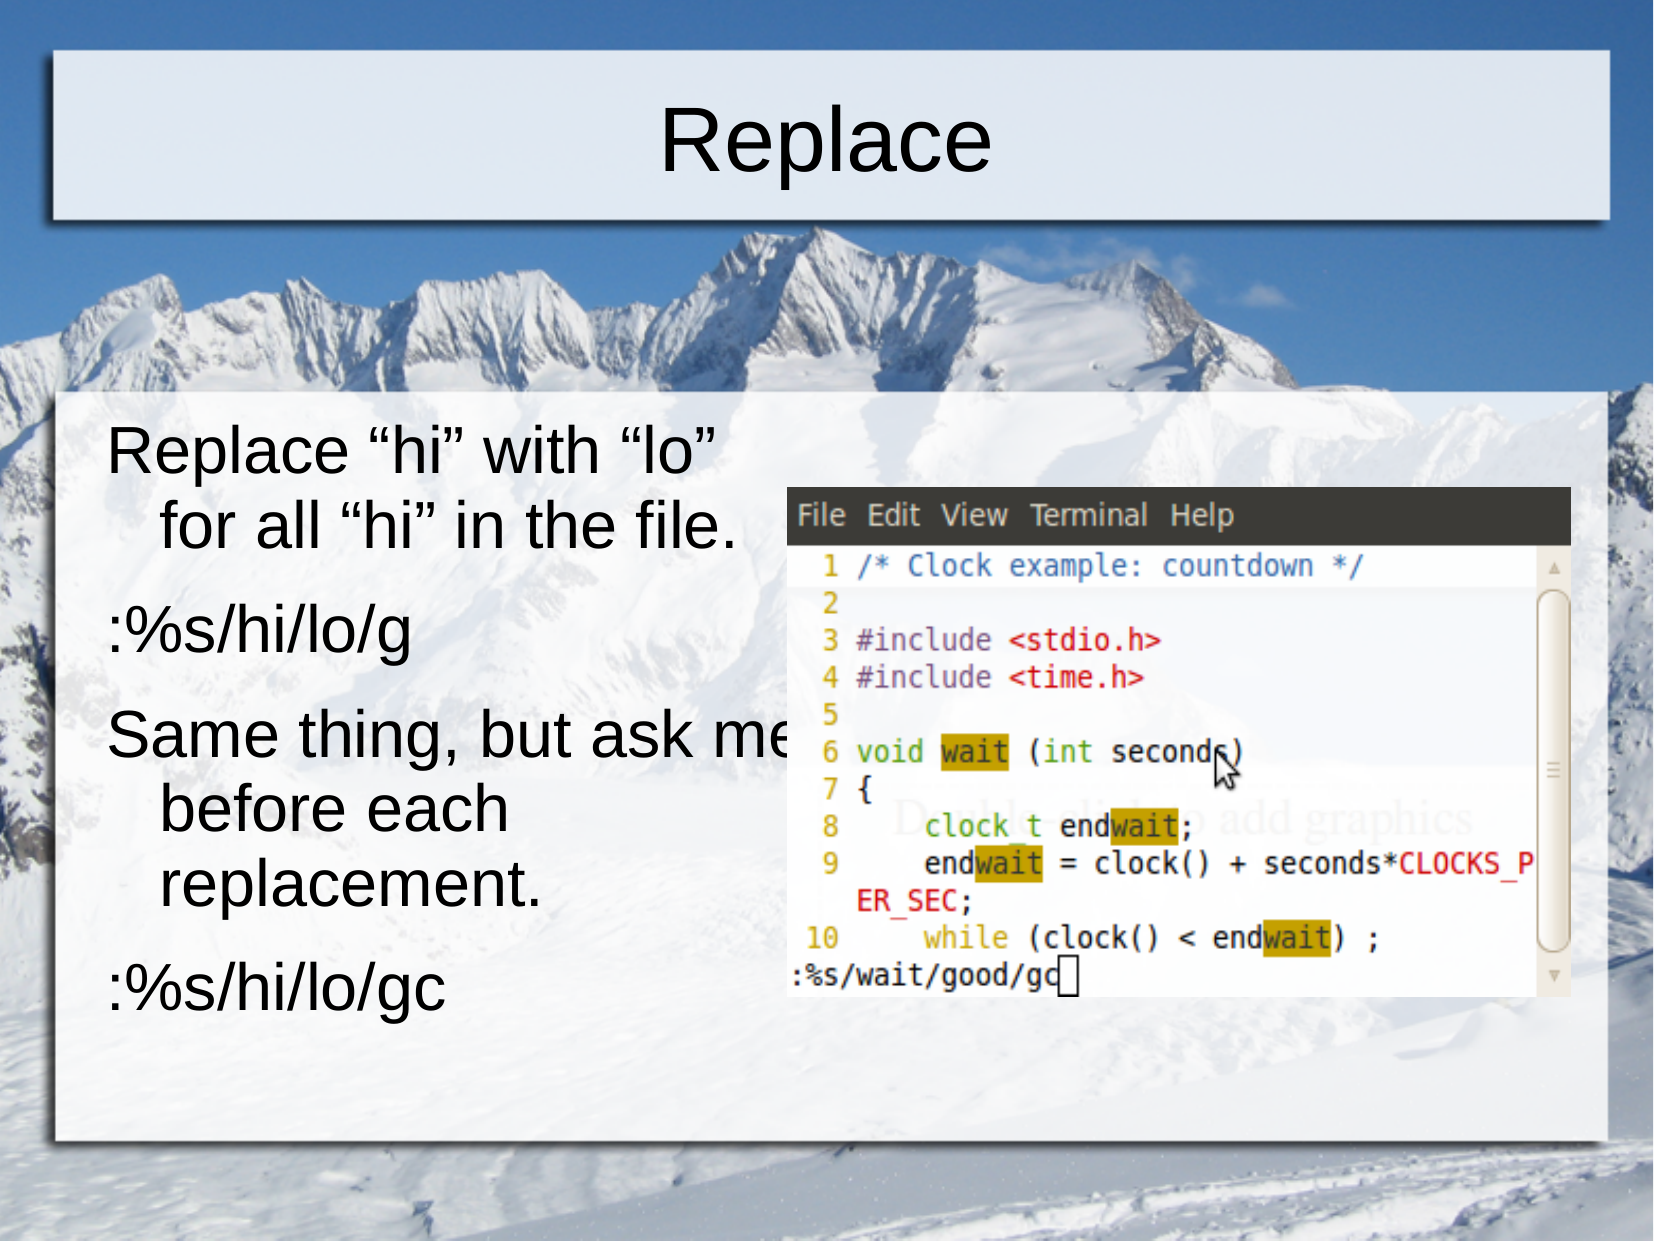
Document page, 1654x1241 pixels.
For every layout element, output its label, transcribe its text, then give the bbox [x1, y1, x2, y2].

title Replace [58, 61, 1594, 219]
picture [0, 0, 1654, 1241]
list Replace “hi” with “lo” for all “hi” in the file. :%s/hi/lo/g Same thing, but ask me before each replacement. :%s/hi/lo/gc [88, 413, 812, 1126]
